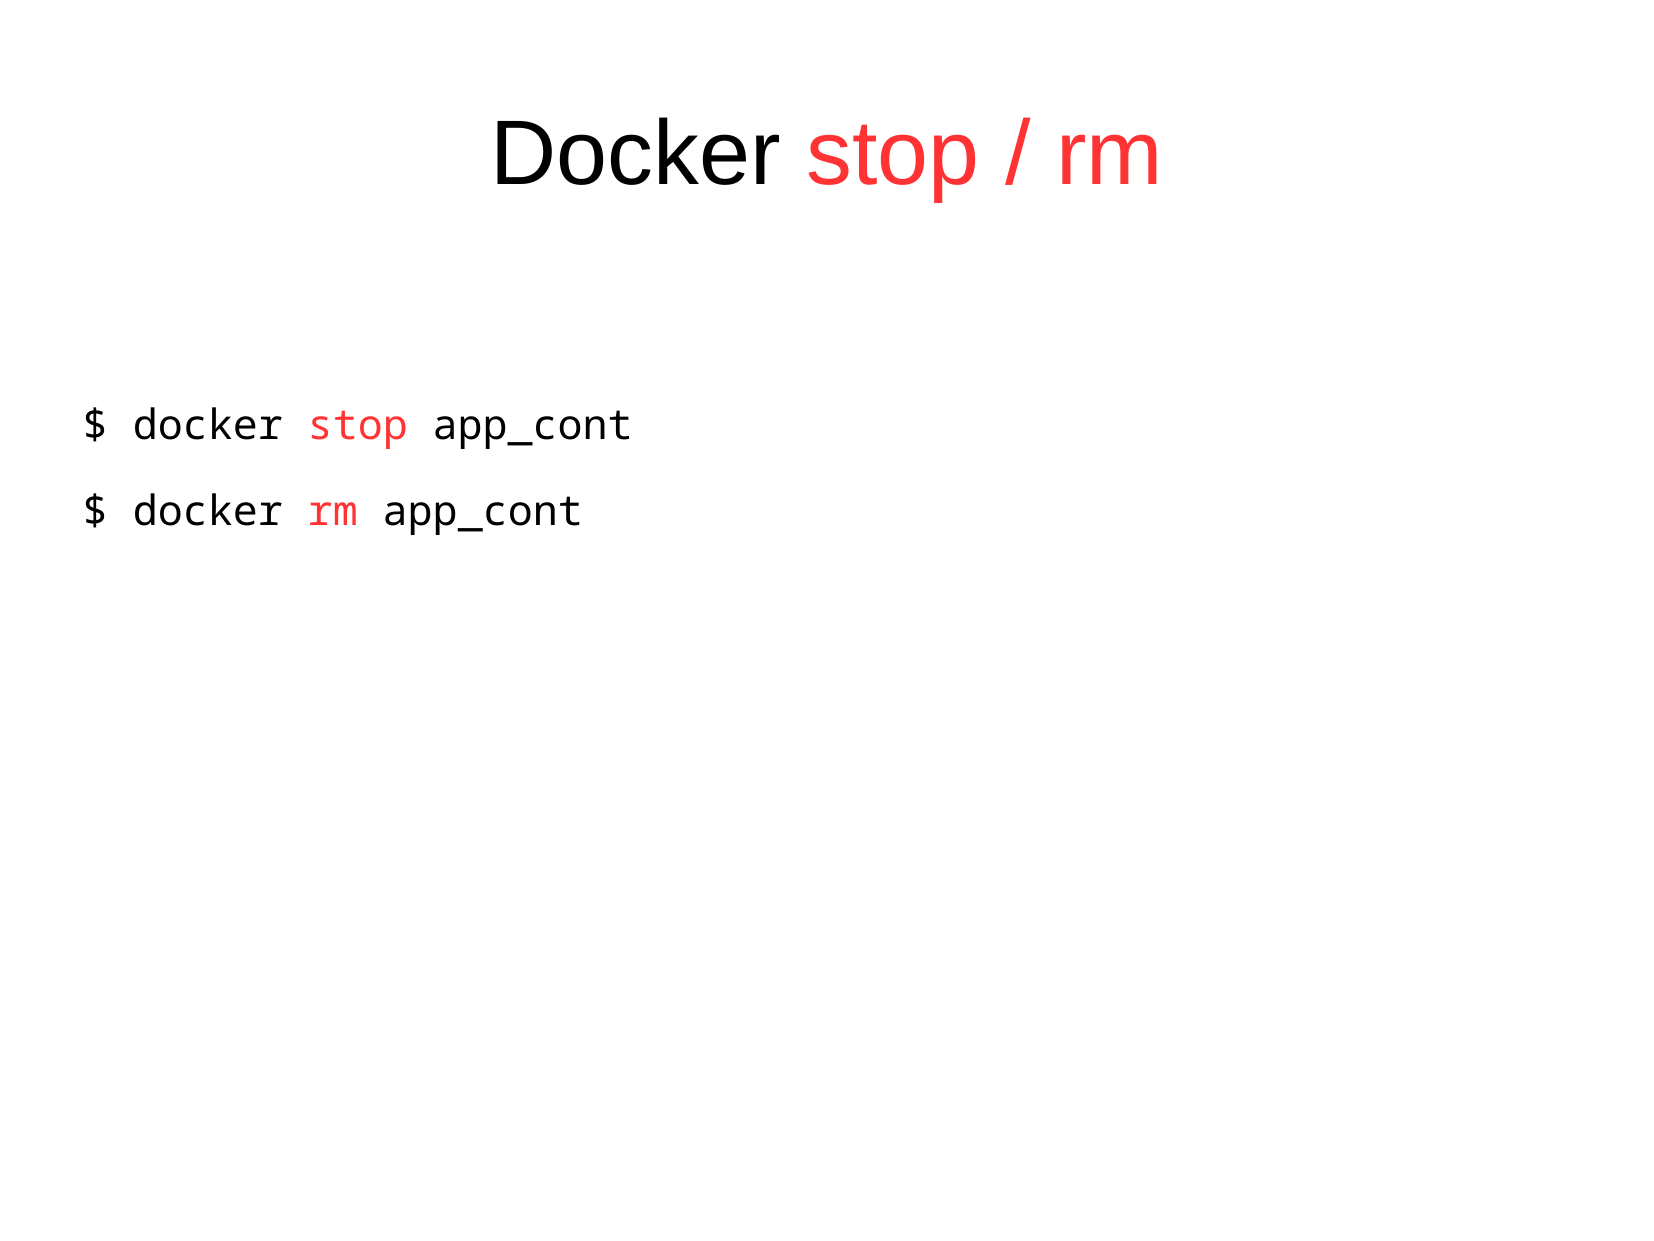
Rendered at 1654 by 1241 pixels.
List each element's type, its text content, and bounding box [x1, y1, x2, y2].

title Docker stop / rm [82, 49, 1571, 257]
list $ docker stop app_cont $ docker rm app_cont [82, 290, 1571, 1010]
